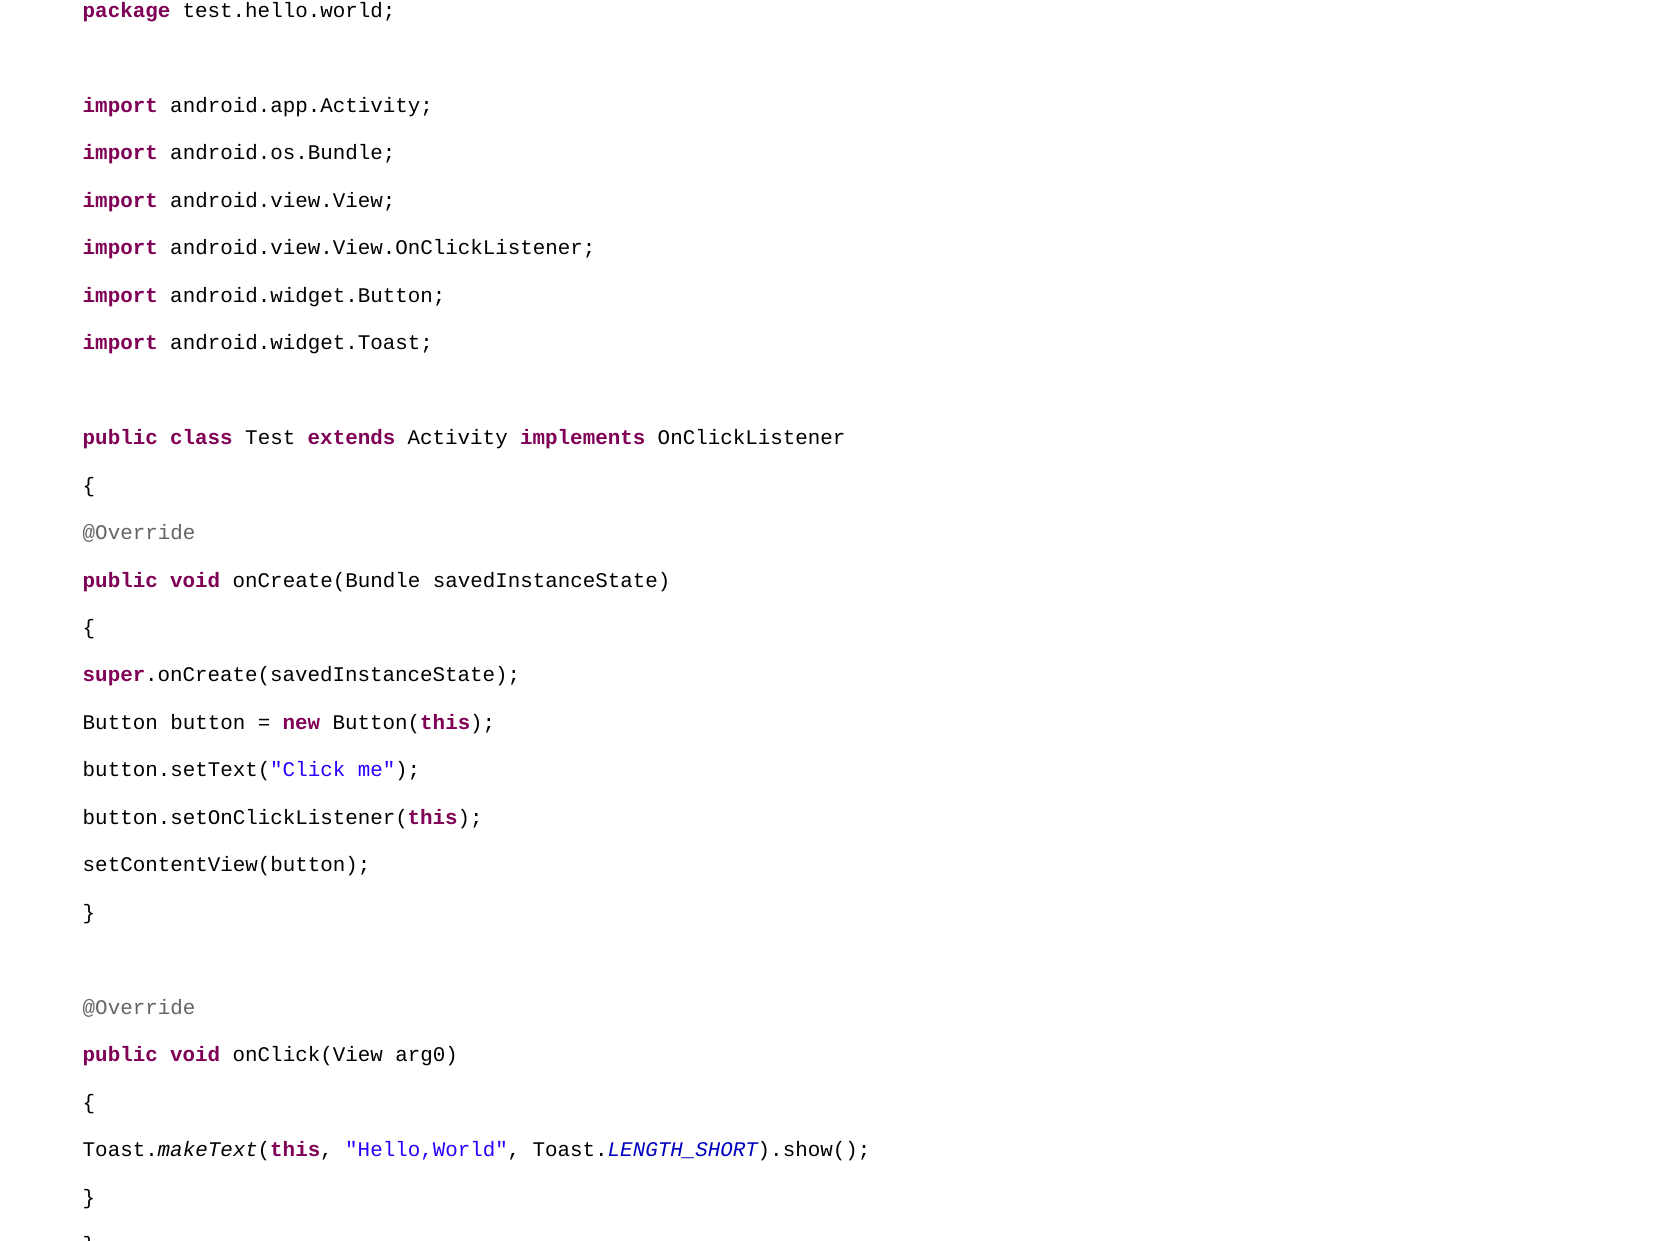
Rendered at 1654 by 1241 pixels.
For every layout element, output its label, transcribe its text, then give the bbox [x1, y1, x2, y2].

list package test.hello.world; import android.app.Activity; import android.os.Bundle; import android.view.View; import android.view.View.OnClickListener; import android.widget.Button; import android.widget.Toast; public class Test extends Activity implements OnClickListener { @Override public void onCreate(Bundle savedInstanceState) { super.onCreate(savedInstanceState); Button button = new Button(this); button.setText("Click me"); button.setOnClickListener(this); setContentView(button); } @Override public void onClick(View arg0) { Toast.makeText(this, "Hello,World", Toast.LENGTH_SHORT).show(); } } [82, 0, 1571, 1241]
